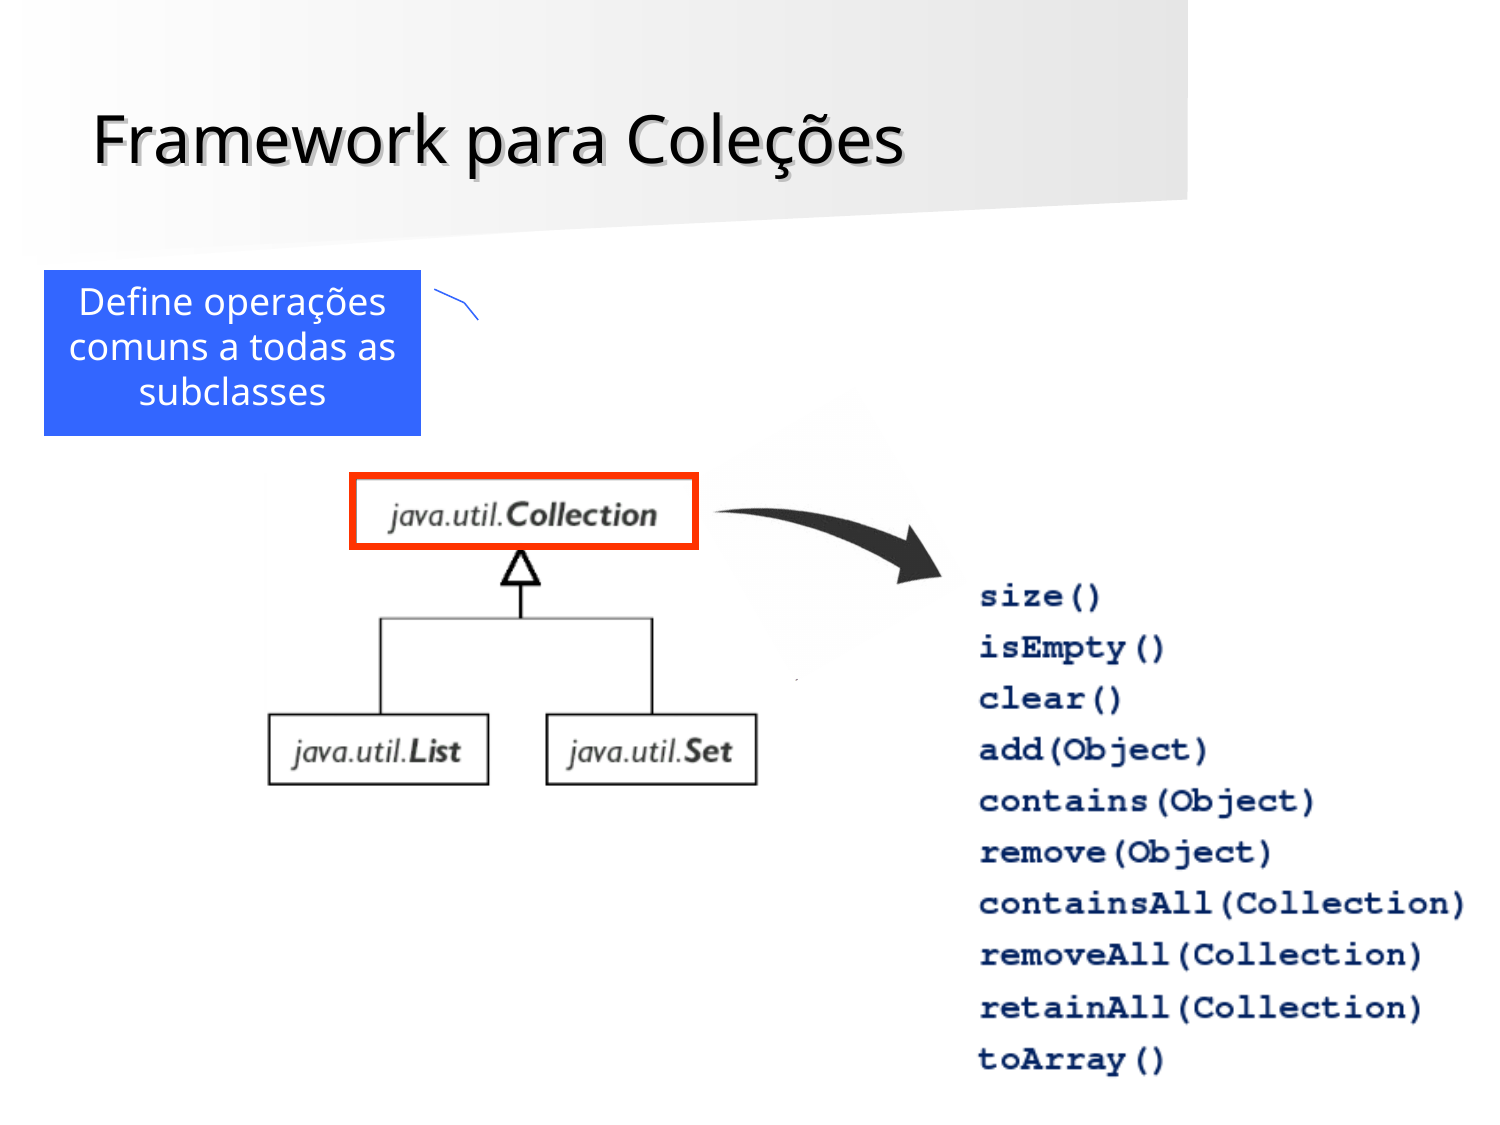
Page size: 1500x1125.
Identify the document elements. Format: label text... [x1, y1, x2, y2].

title Framework para Coleções [76, 42, 1427, 231]
picture [356, 479, 692, 543]
picture [263, 387, 967, 789]
text_box Define operações comuns a todas as subclasses [45, 270, 420, 435]
picture [972, 580, 1471, 1083]
